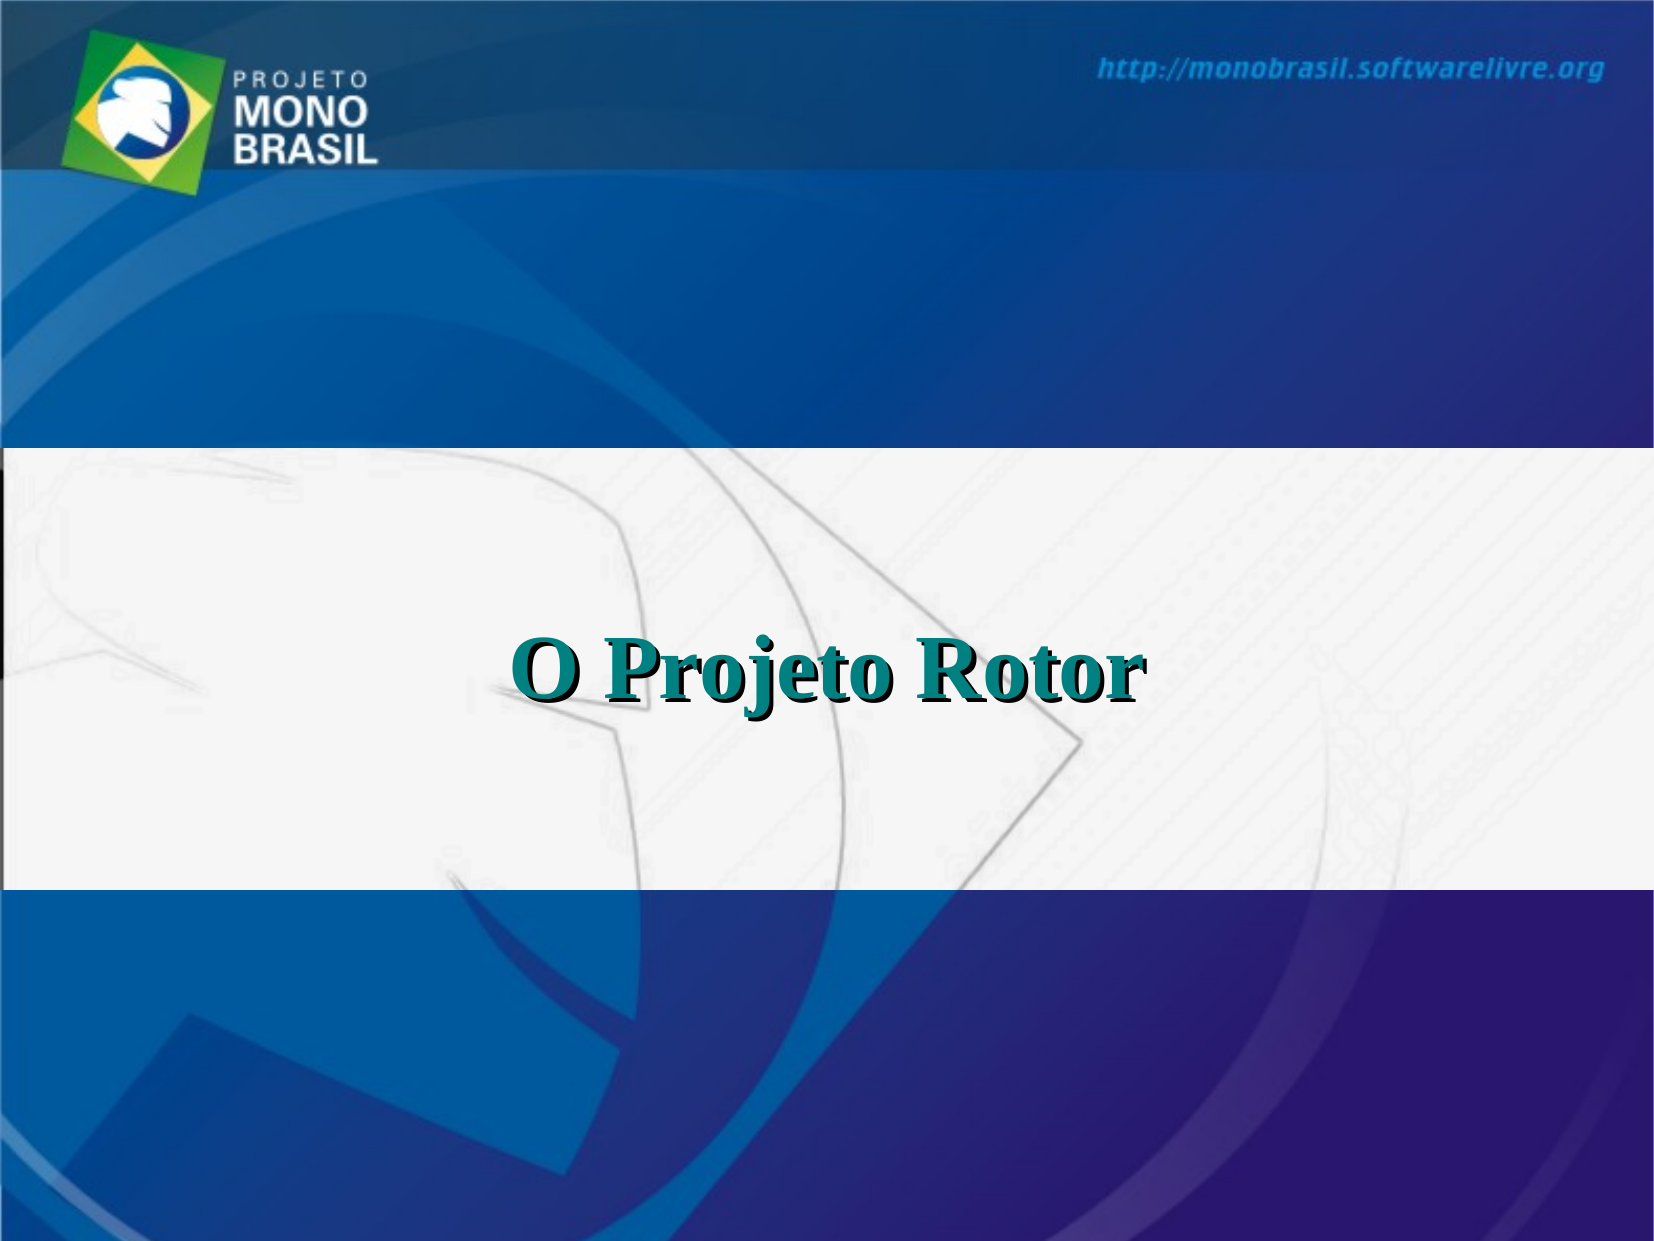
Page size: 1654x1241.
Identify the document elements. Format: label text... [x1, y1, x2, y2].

picture [0, 0, 1654, 1241]
title O Projeto Rotor [121, 563, 1534, 771]
